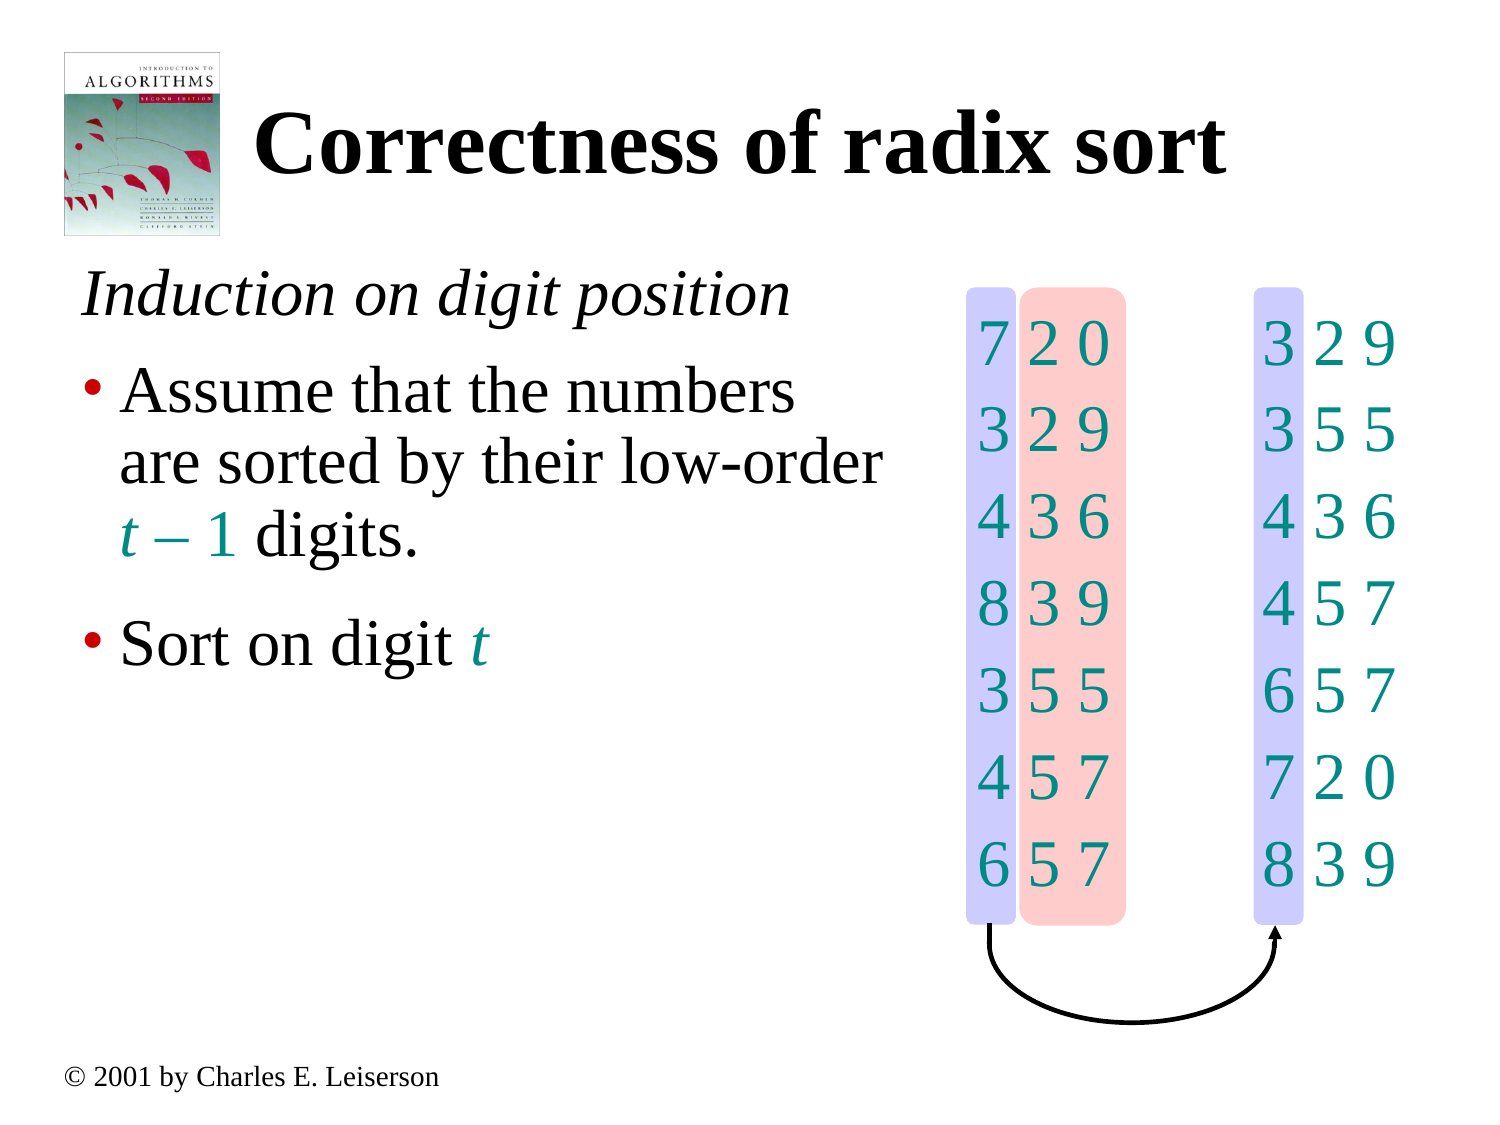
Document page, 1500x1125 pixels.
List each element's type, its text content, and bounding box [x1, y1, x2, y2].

text_box 4 3 6 [1248, 464, 1412, 551]
text_box 3 2 9 [962, 377, 1126, 464]
title Correctness of radix sort [237, 49, 1475, 238]
text_box 7 2 0 [1248, 725, 1412, 812]
text_box 6 5 7 [1248, 638, 1412, 725]
text_box 4 5 7 [1248, 551, 1412, 638]
text_box 4 5 7 [962, 725, 1126, 812]
text_box 3 5 5 [1248, 377, 1412, 464]
text_box 6 5 7 [962, 812, 1126, 908]
text_box [1019, 304, 1127, 926]
text_box 3 2 9 [1248, 290, 1412, 377]
text_box 8 3 9 [962, 551, 1126, 638]
picture [64, 52, 220, 236]
text_box Sort on digit t [66, 600, 903, 688]
text_box 3 5 5 [962, 638, 1126, 725]
text_box [1253, 908, 1304, 925]
text_box 7 2 0 [962, 290, 1126, 377]
text_box 4 3 6 [962, 464, 1126, 551]
text_box 8 3 9 [1248, 812, 1412, 908]
text_box [966, 908, 1016, 925]
text_box Induction on digit position Assume that the numbers are sorted by their low-order t – 1 digits. [66, 249, 903, 579]
